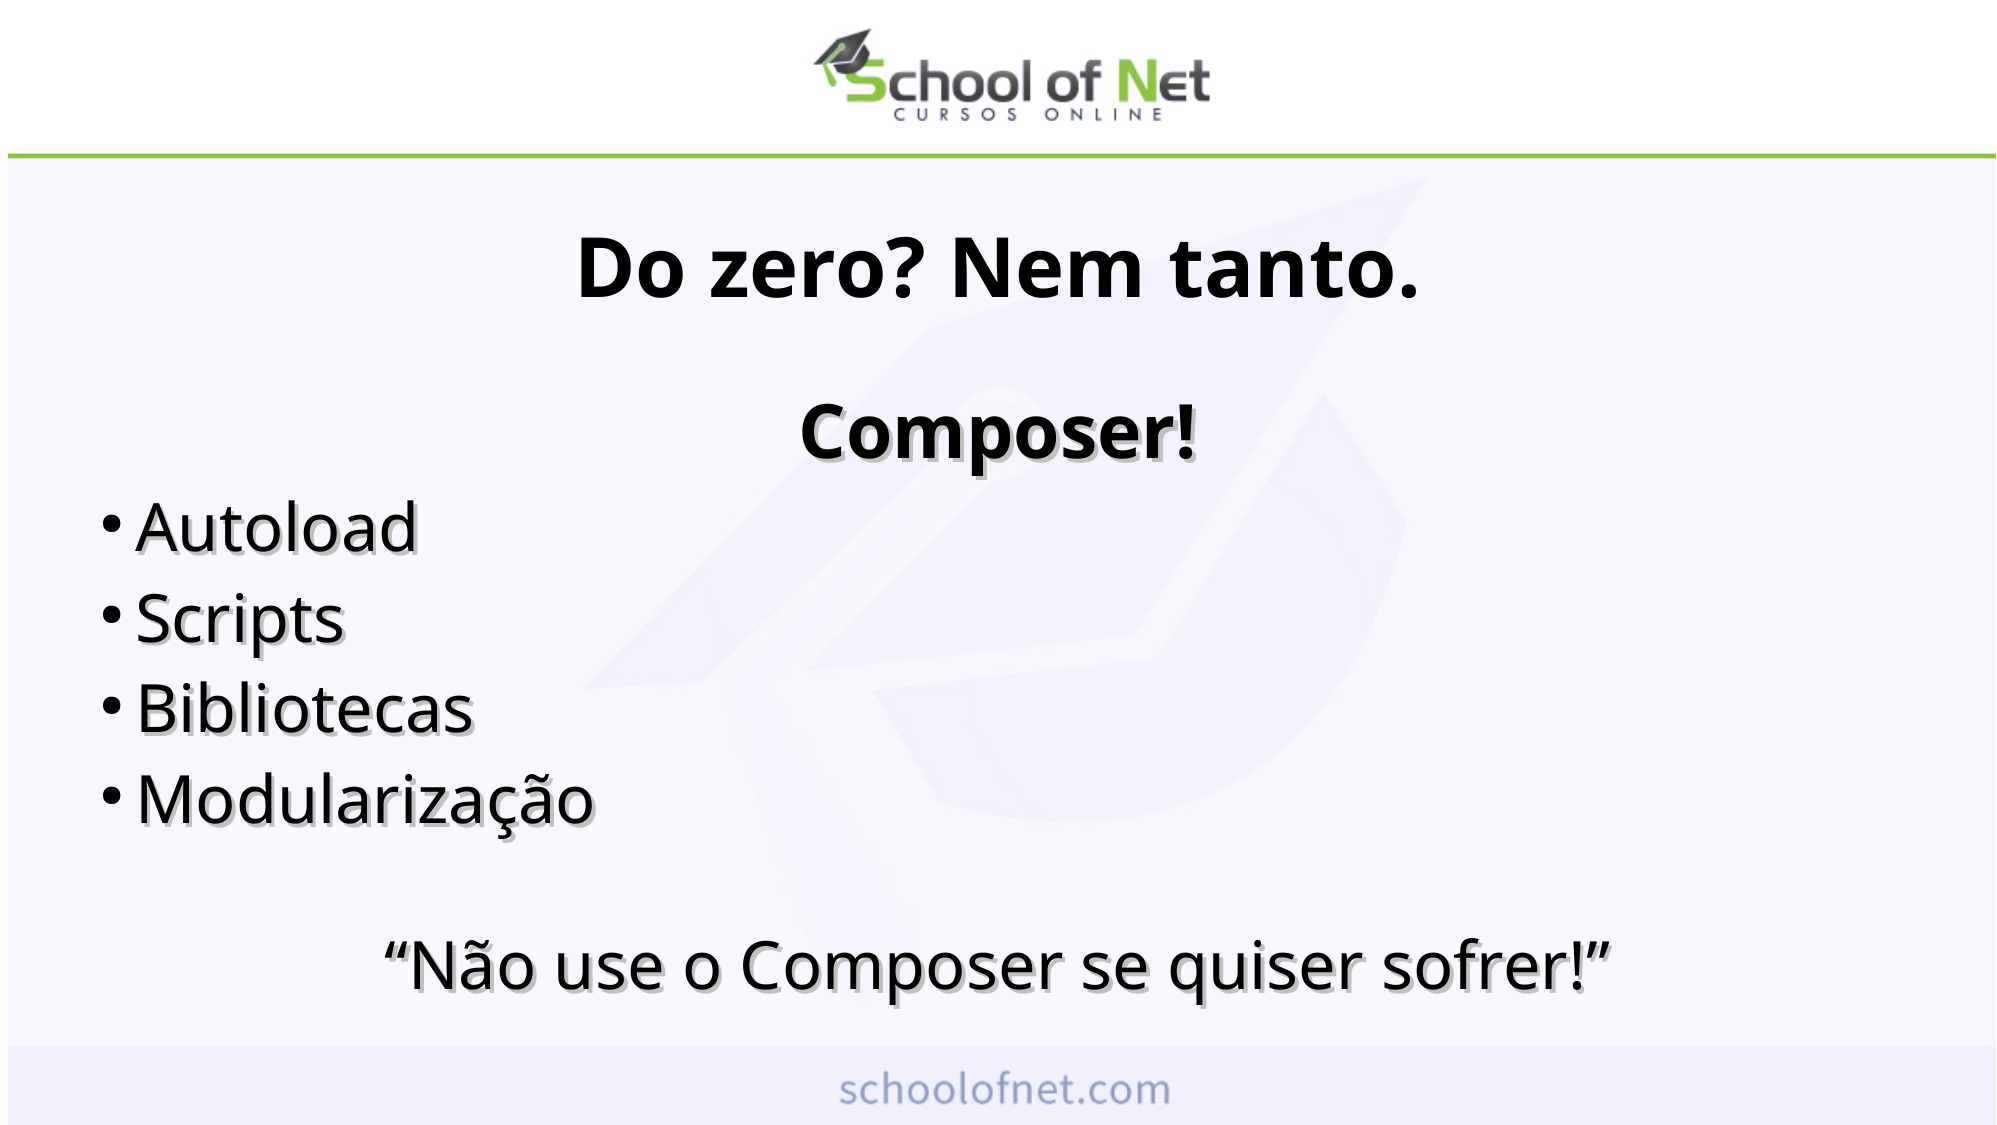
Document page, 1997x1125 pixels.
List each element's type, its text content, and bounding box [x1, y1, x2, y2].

subtitle Composer! Autoload Scripts Bibliotecas Modularização [99, 401, 1897, 820]
text_box “Não use o Composer se quiser sofrer!” [99, 862, 1897, 1065]
picture [7, 5, 1997, 1125]
title Do zero? Nem tanto. [99, 171, 1897, 360]
